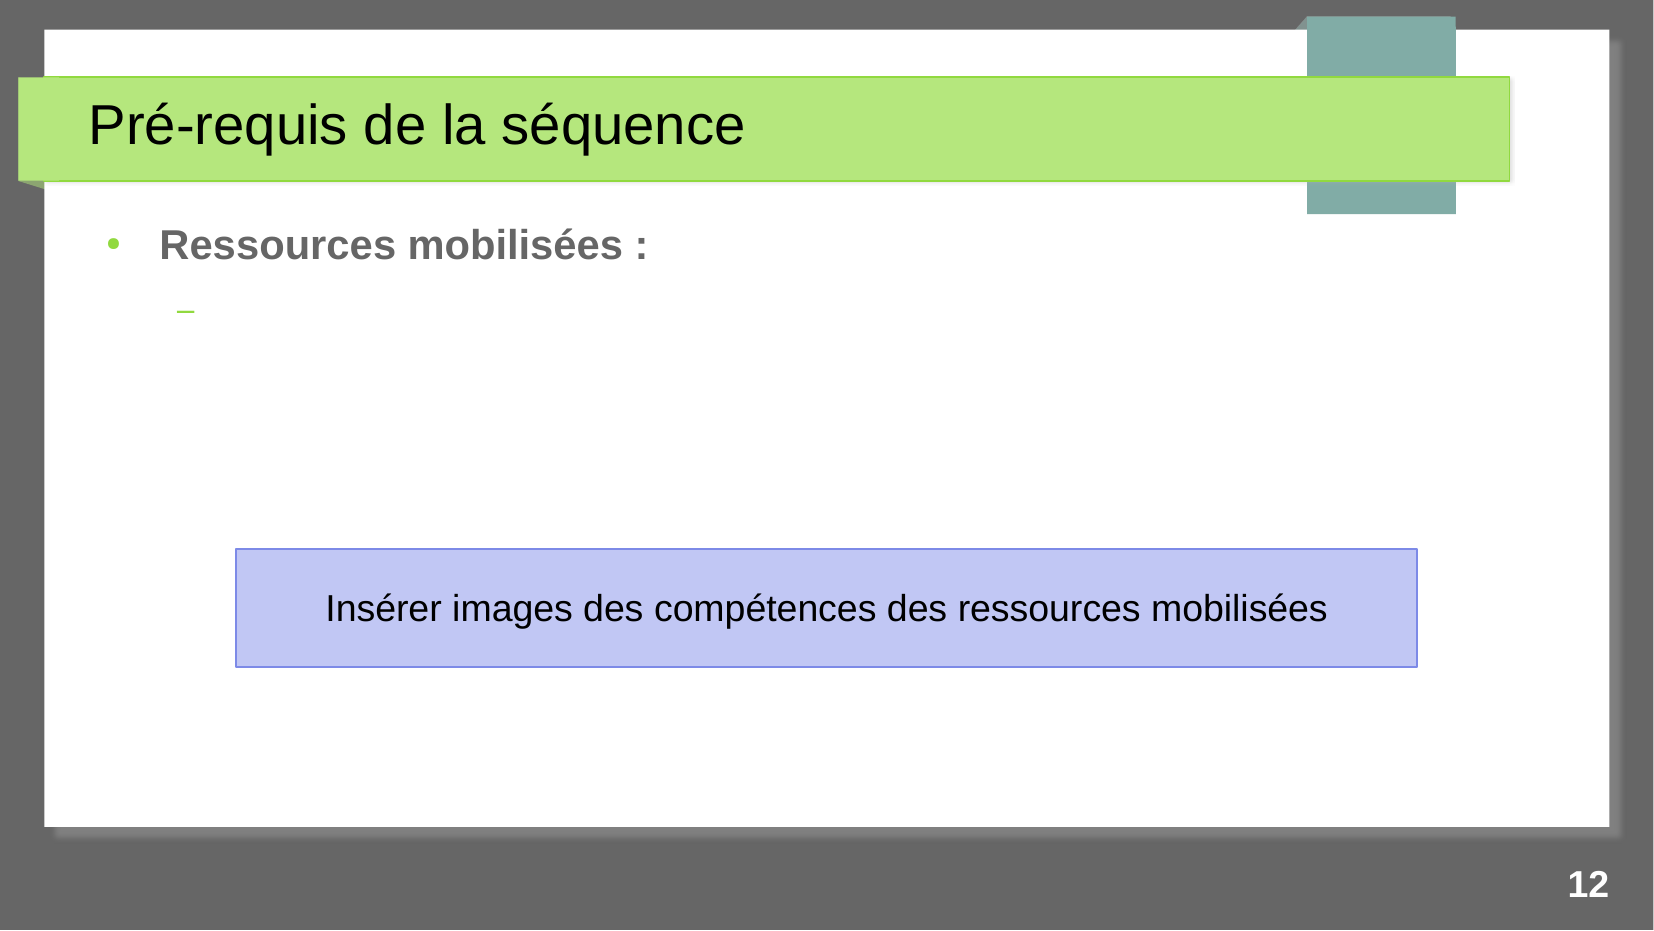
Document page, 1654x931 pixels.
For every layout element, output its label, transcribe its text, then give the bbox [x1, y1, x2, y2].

text_box Insérer images des compétences des ressources mobilisées [236, 549, 1418, 668]
title Pré-requis de la séquence [88, 73, 1506, 178]
list Ressources mobilisées : [88, 221, 1565, 504]
text_box <numéro> [974, 856, 1625, 916]
